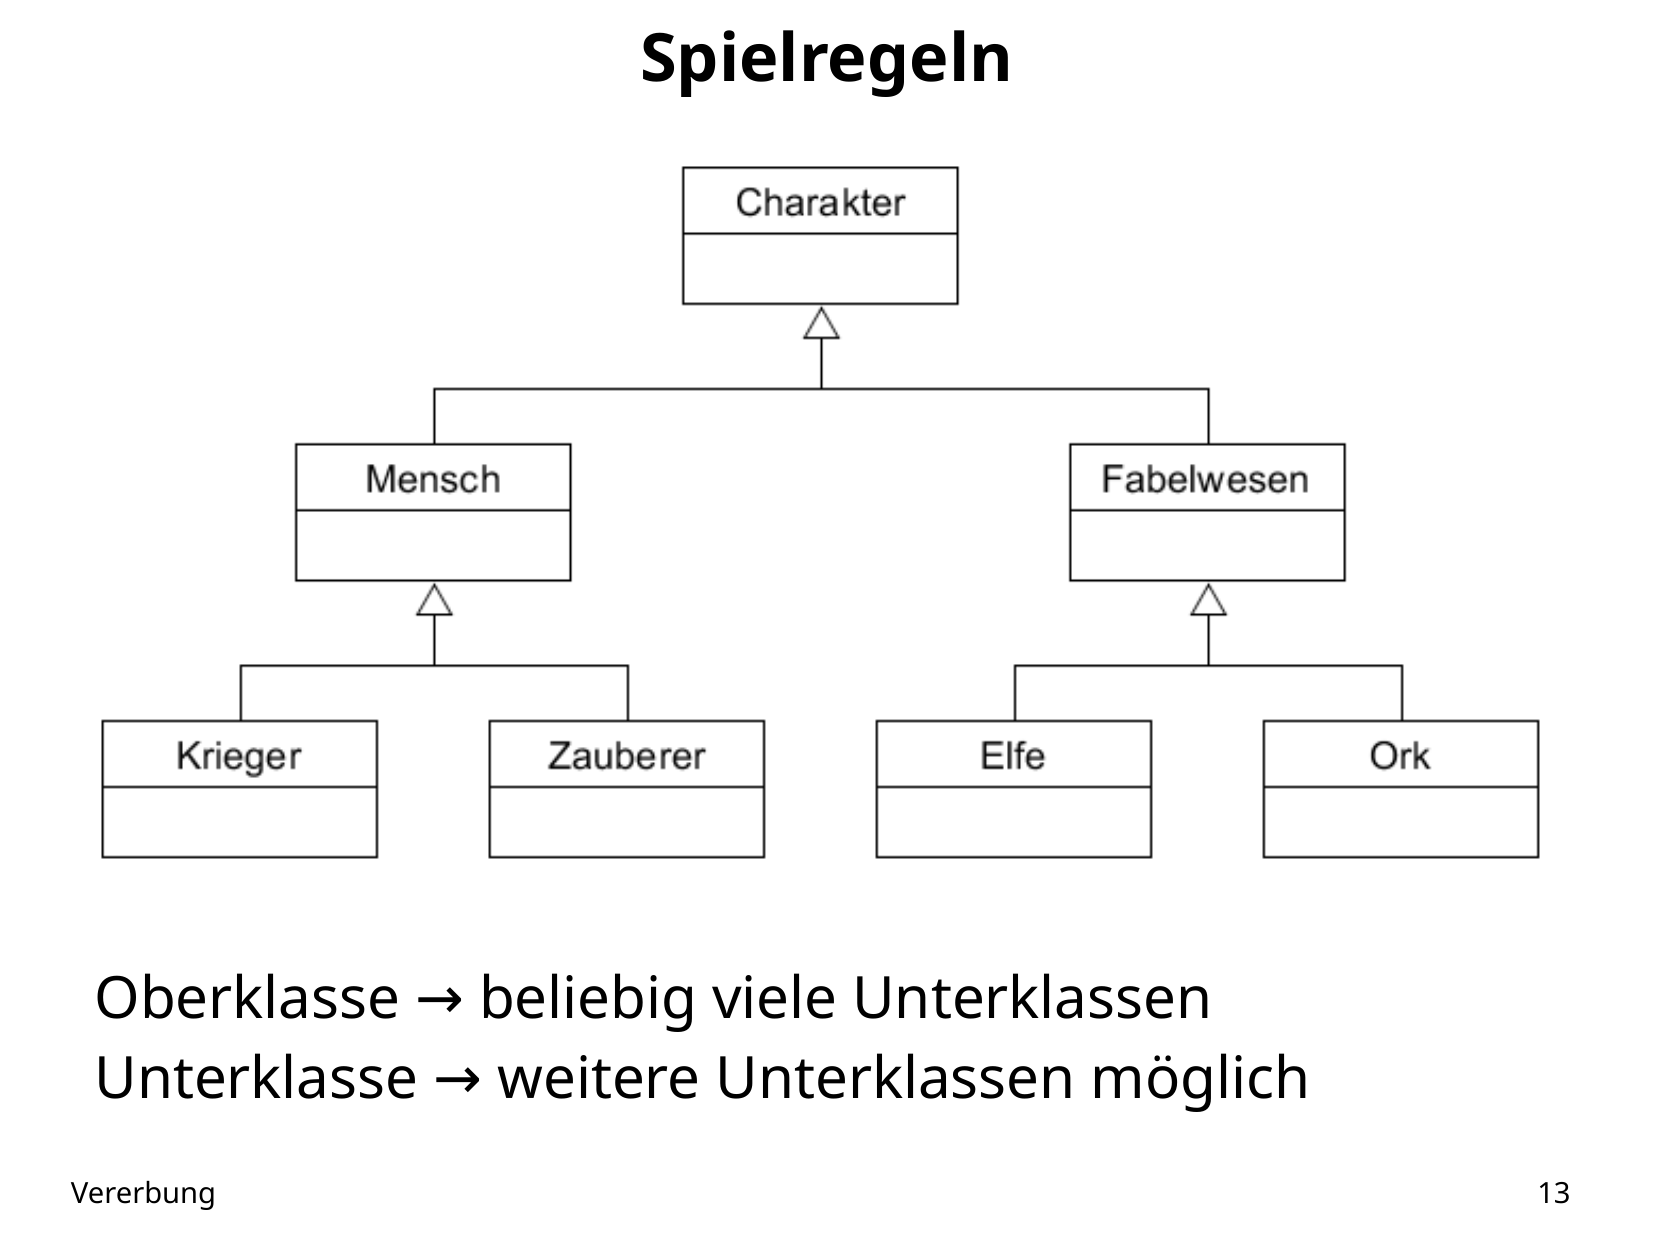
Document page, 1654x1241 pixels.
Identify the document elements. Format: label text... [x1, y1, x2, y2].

picture [100, 165, 1542, 861]
list Oberklasse → beliebig viele Unterklassen Unterklasse → weitere Unterklassen möglich [94, 956, 1619, 1158]
title Spielregeln [0, 5, 1654, 107]
